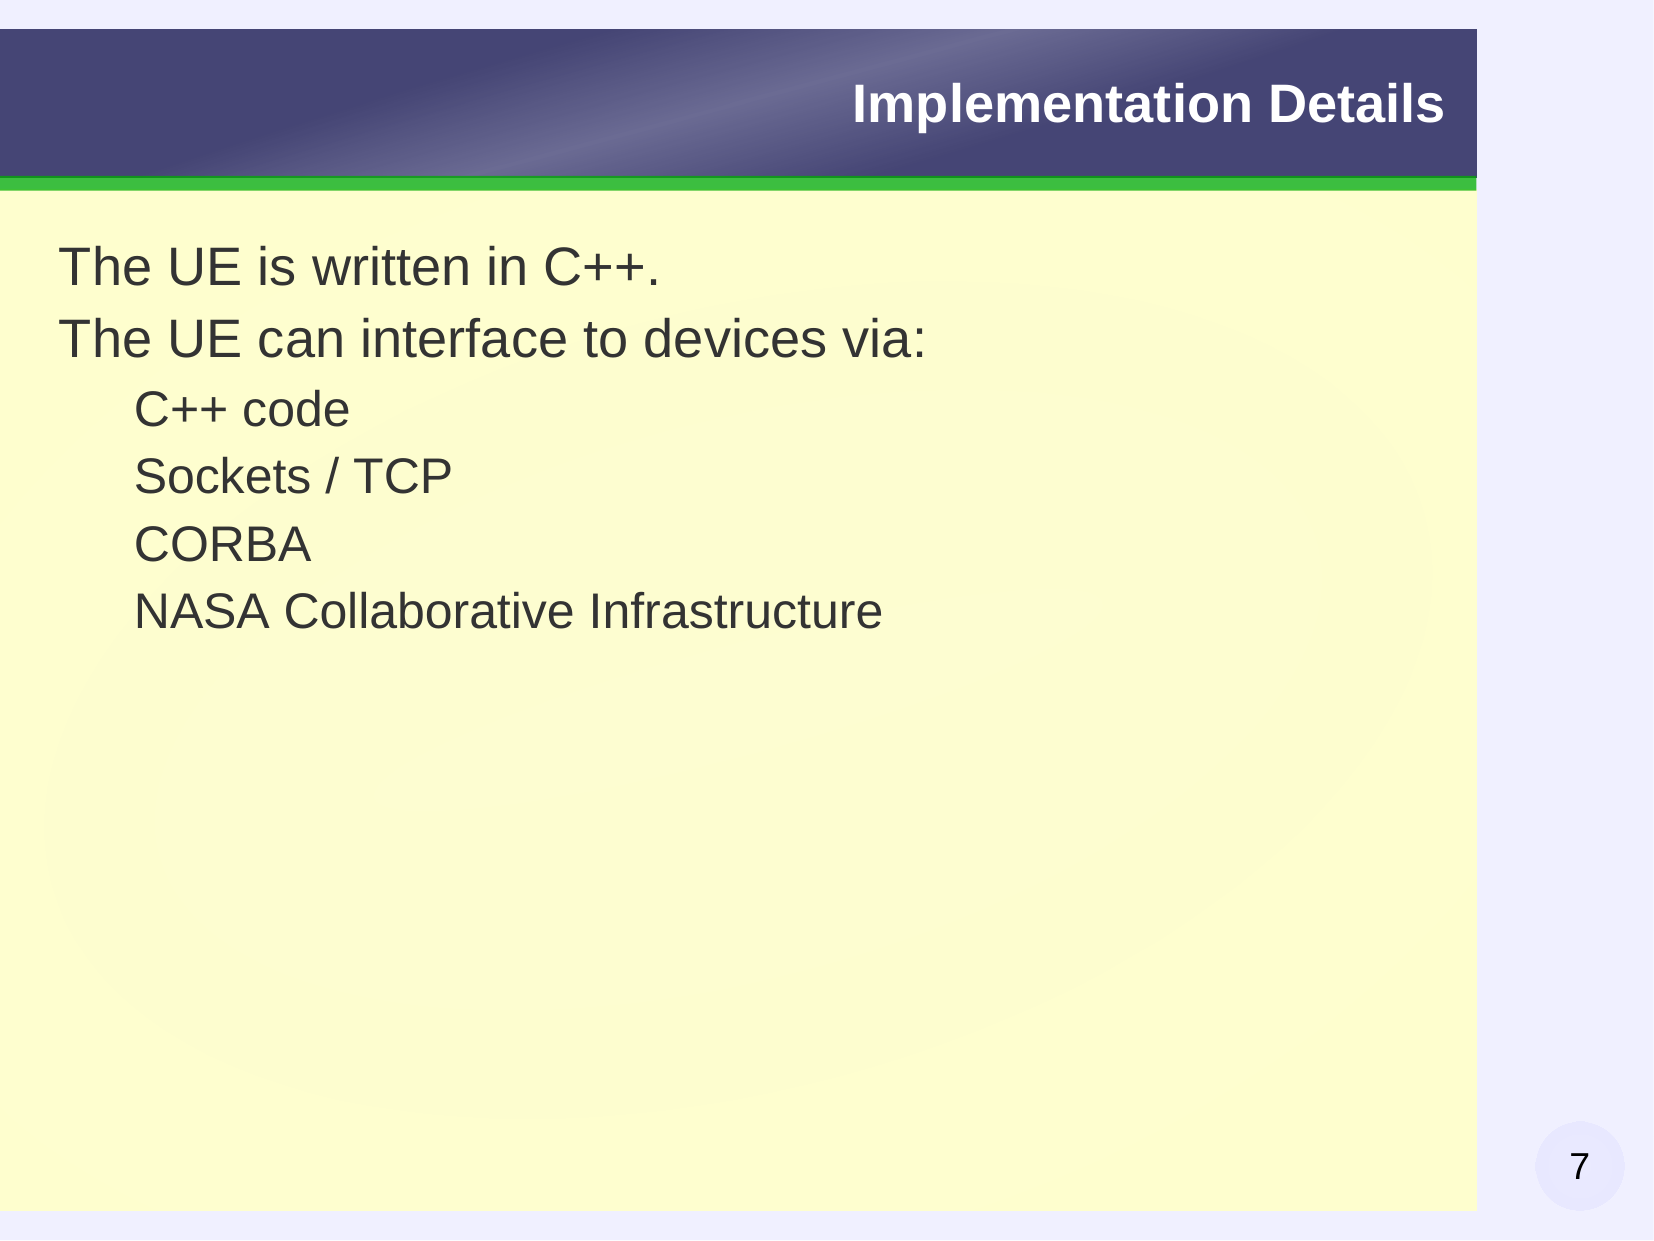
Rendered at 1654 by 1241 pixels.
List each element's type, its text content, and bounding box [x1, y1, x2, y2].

list The UE is written in C++. The UE can interface to devices via: C++ code Sockets / TCP CORBA NASA Collaborative Infrastructure [59, 236, 1418, 1182]
title Implementation Details [29, 59, 1447, 148]
